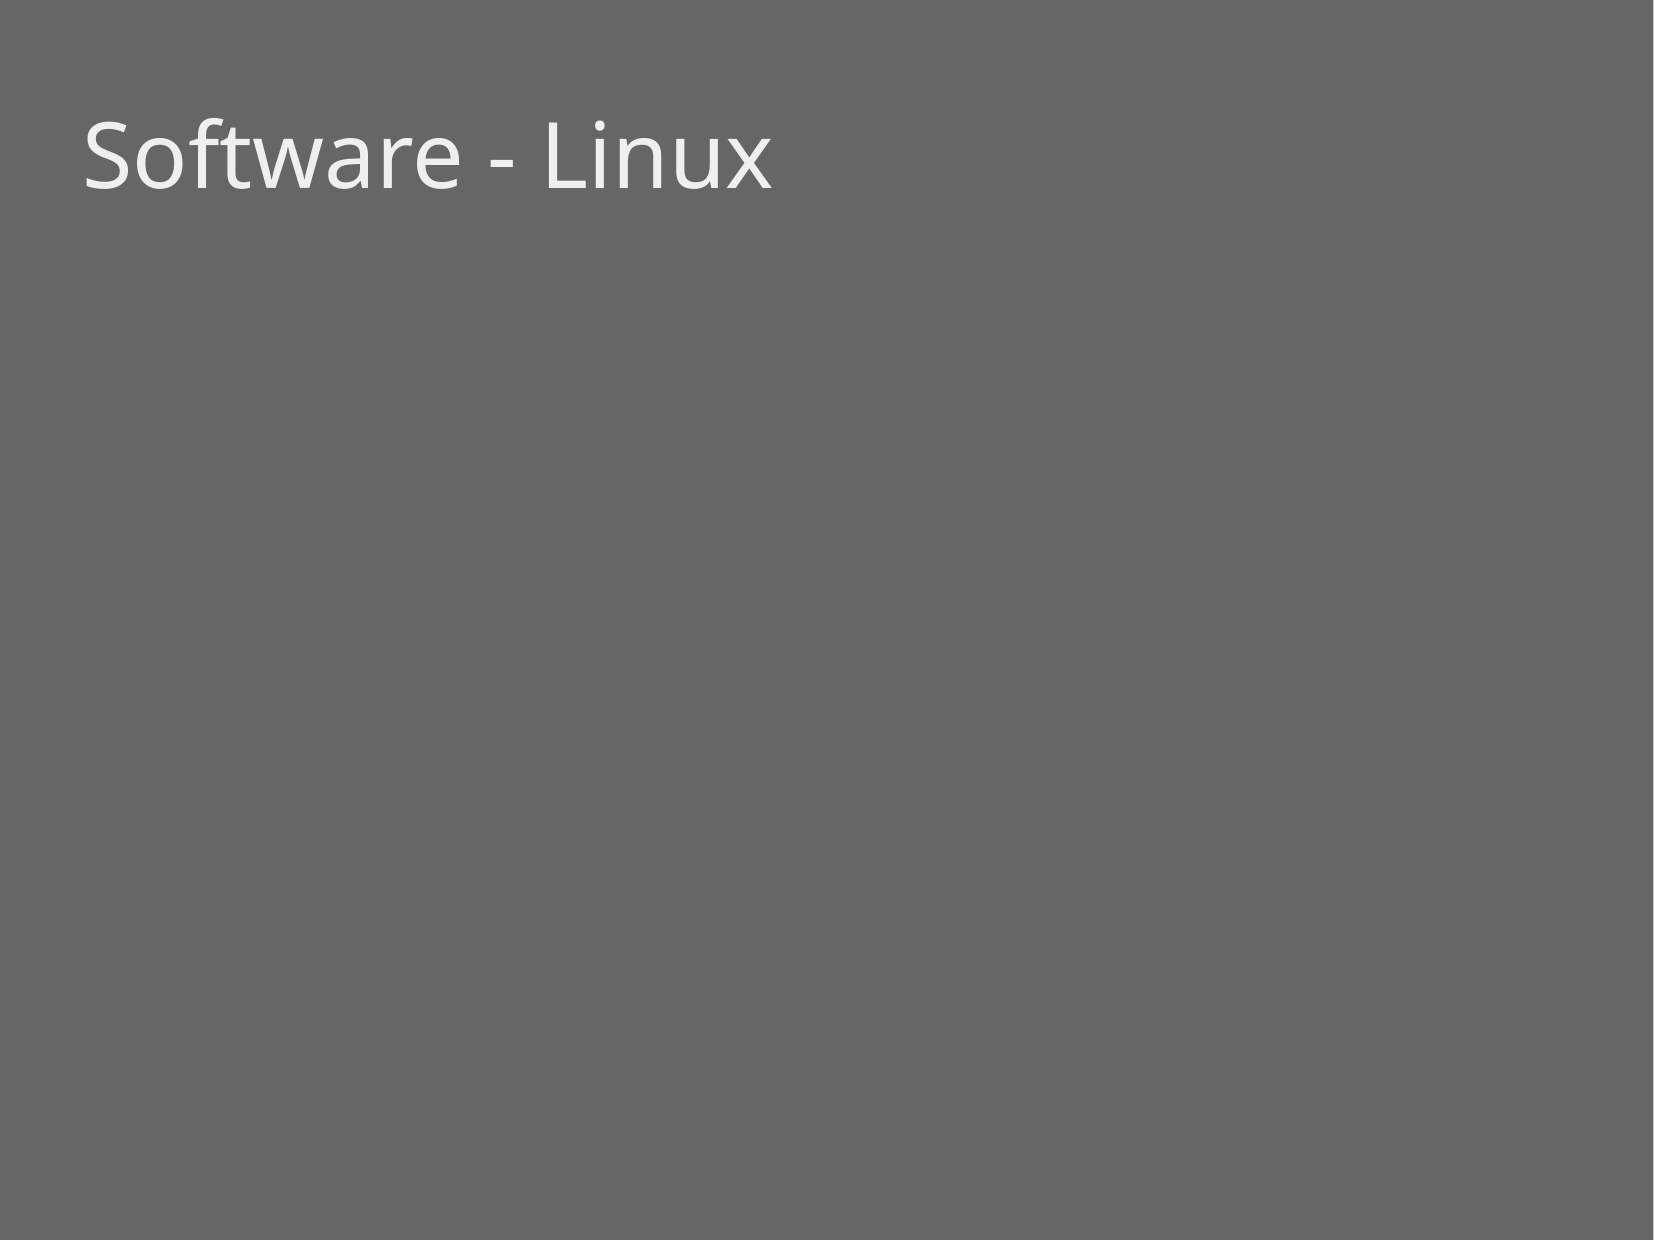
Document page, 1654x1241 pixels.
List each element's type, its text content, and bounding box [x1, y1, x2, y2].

title Software - Linux [82, 56, 1571, 250]
